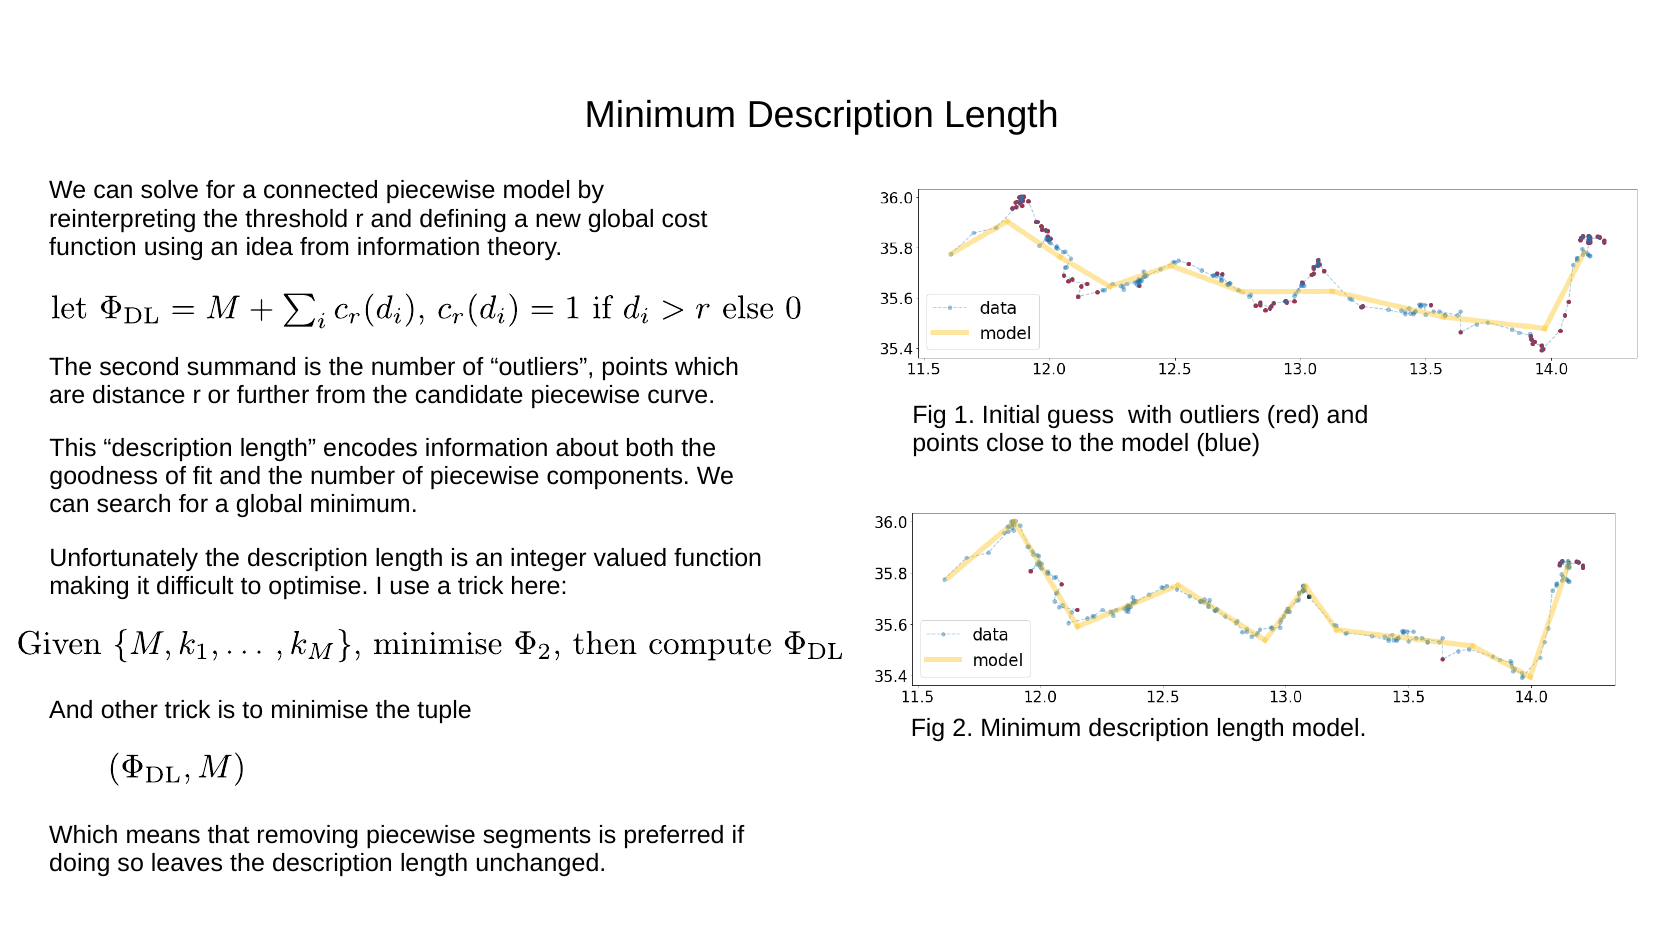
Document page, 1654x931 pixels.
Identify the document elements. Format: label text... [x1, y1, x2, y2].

text_box And other trick is to minimise the tuple [34, 688, 798, 787]
picture [869, 508, 1619, 710]
picture [51, 293, 801, 329]
picture [106, 751, 244, 787]
text_box Which means that removing piecewise segments is preferred if doing so leaves the description length unchanged. [34, 813, 798, 912]
picture [15, 627, 844, 664]
text_box Unfortunately the description length is an integer valued function making it difficult to optimise. I use a trick here: [34, 536, 798, 627]
title Minimum Description Length [82, 45, 1571, 185]
text_box Fig 1. Initial guess with outliers (red) and points close to the model (blue) [897, 393, 1435, 508]
text_box Fig 2. Minimum description length model. [895, 706, 1433, 783]
text_box This “description length” encodes information about both the goodness of fit and the number of piecewise components. We can search for a global minimum. [34, 426, 798, 525]
text_box The second summand is the number of “outliers”, points which are distance r or further from the candidate piecewise curve. [34, 345, 798, 426]
picture [874, 184, 1641, 382]
text_box We can solve for a connected piecewise model by reinterpreting the threshold r and defining a new global cost function using an idea from information theory. [34, 168, 756, 268]
